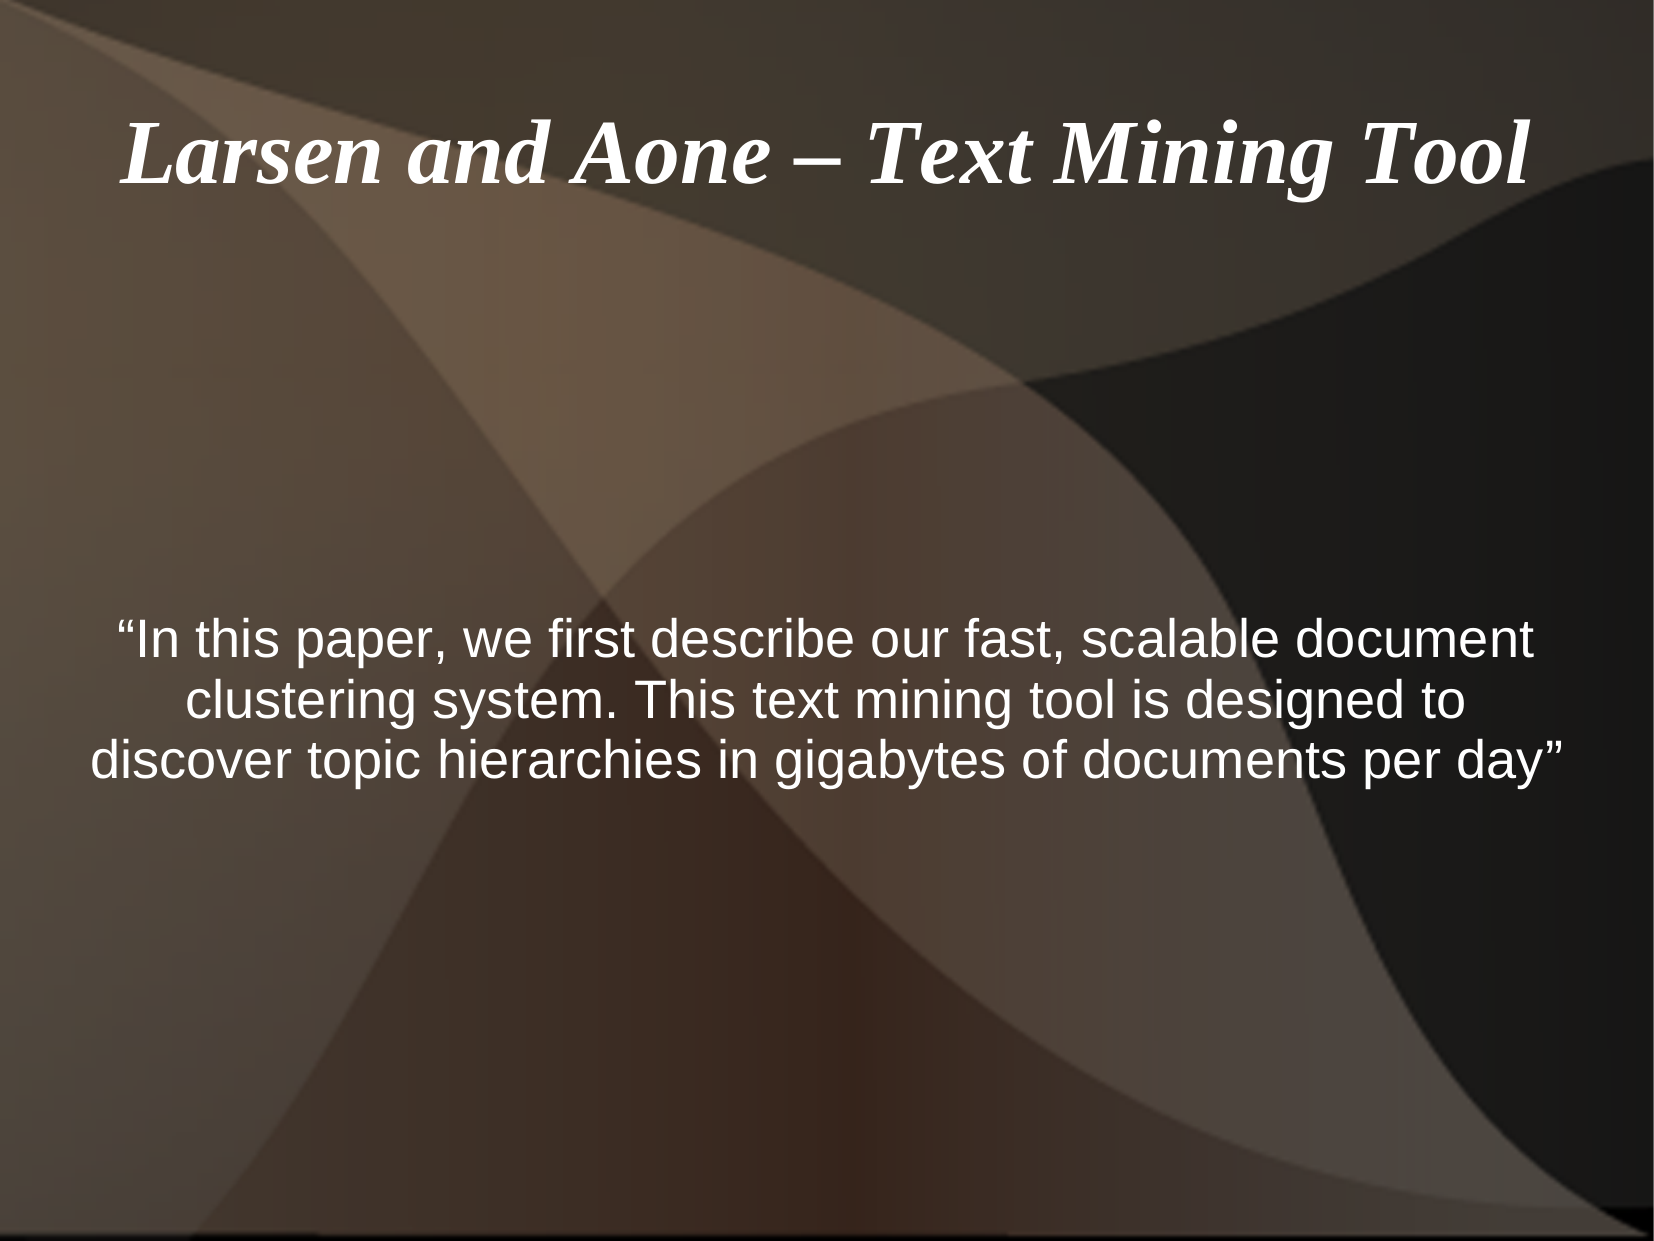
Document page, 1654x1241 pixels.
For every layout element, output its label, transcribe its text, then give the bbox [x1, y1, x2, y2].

subtitle “In this paper, we first describe our fast, scalable document clustering system. This text mining tool is designed to discover topic hierarchies in gigabytes of documents per day” [82, 297, 1571, 1102]
title Larsen and Aone – Text Mining Tool [82, 56, 1571, 250]
picture [0, 0, 1654, 1241]
